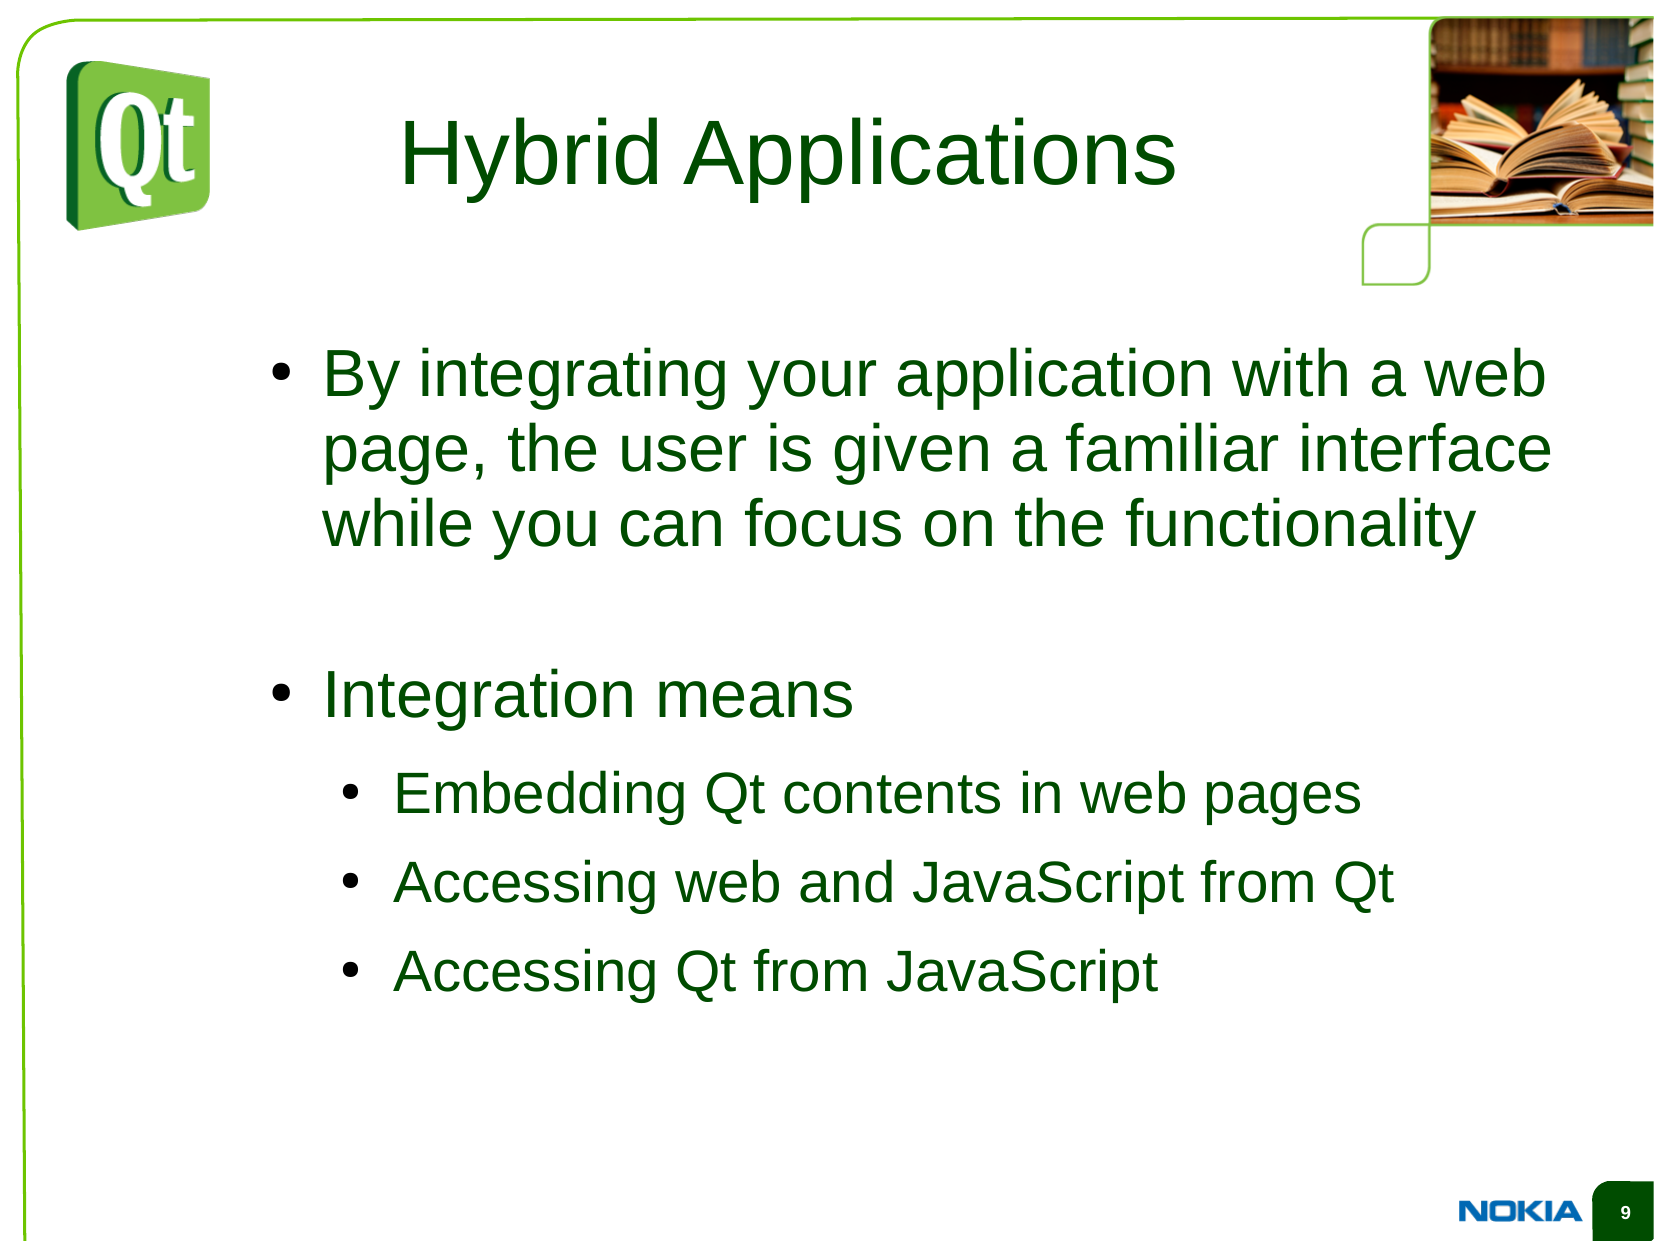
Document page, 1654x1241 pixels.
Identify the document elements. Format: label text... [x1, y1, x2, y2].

title Hybrid Applications [251, 49, 1327, 257]
picture [1459, 1200, 1583, 1222]
picture [1338, 5, 1654, 306]
list By integrating your application with a web page, the user is given a familiar interface while you can focus on the functionality Integration means Embedding Qt contents in web pages Accessing web and JavaScript from Qt Accessing Qt from JavaScript [251, 336, 1571, 1141]
picture [66, 61, 210, 231]
